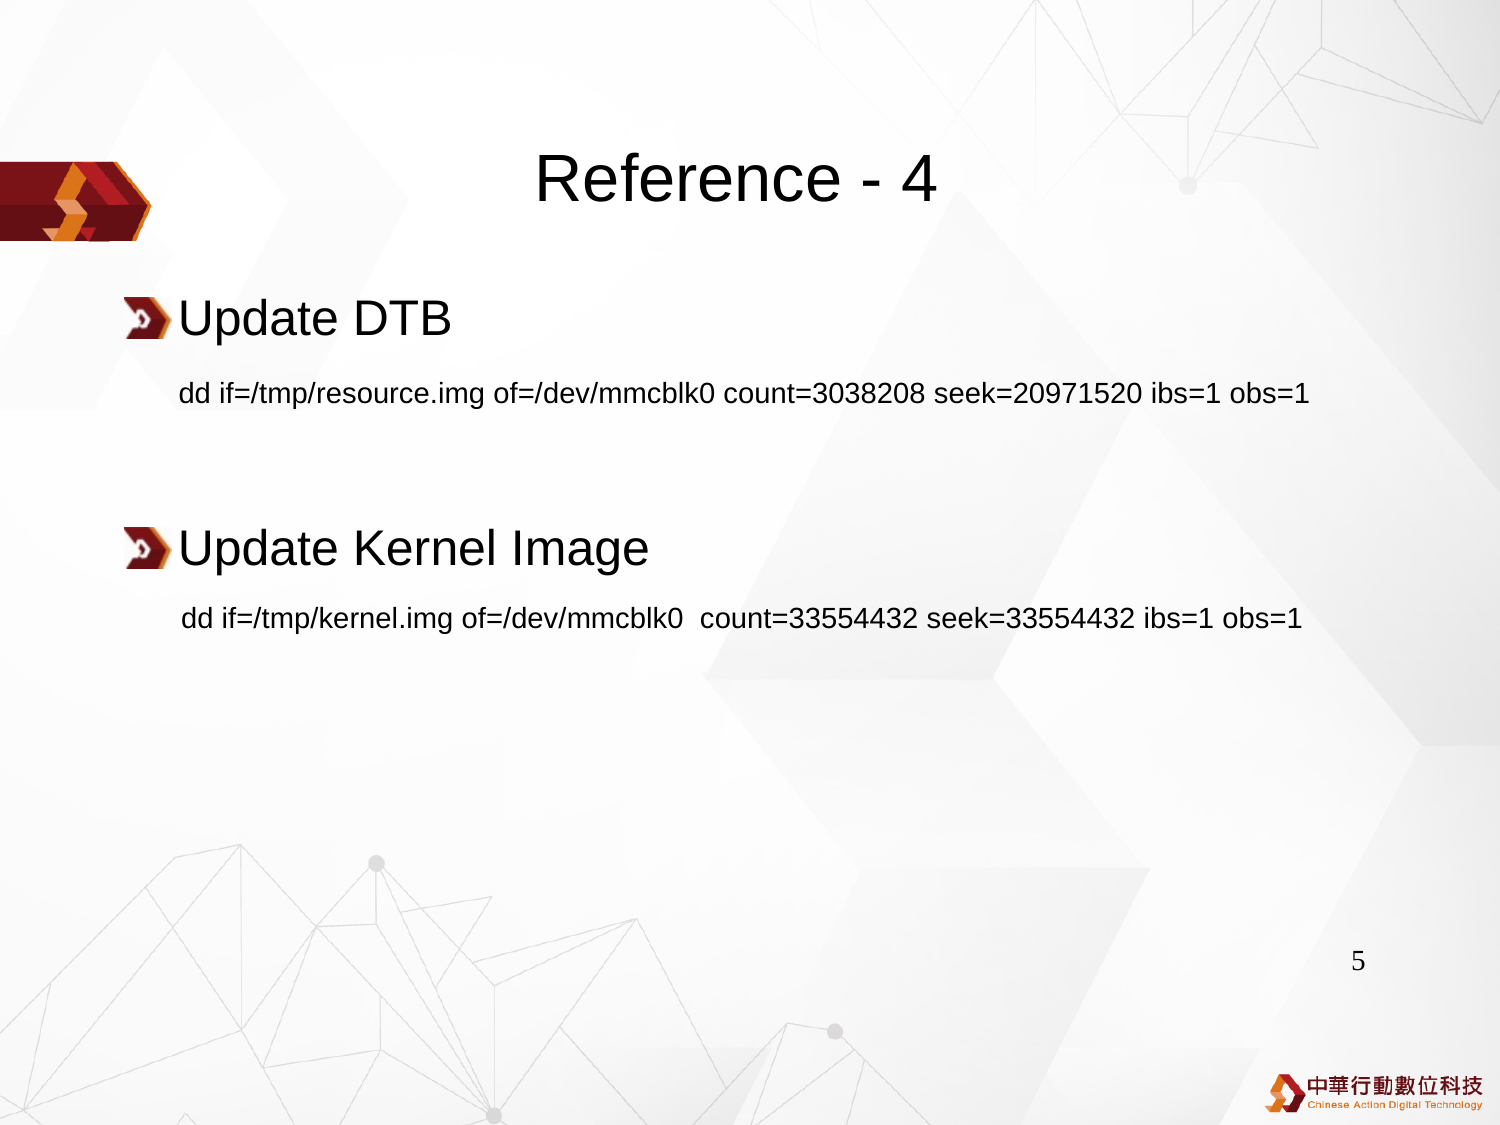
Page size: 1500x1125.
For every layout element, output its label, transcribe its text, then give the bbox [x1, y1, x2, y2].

text_box dd if=/tmp/kernel.img of=/dev/mmcblk0 count=33554432 seek=33554432 ibs=1 obs=1 [110, 602, 1369, 683]
title Reference - 4 [107, 101, 1367, 255]
list Update DTB Update Kernel Image [107, 452, 1425, 943]
list Update DTB Update Kernel Image [107, 290, 1425, 376]
text_box dd if=/tmp/resource.img of=/dev/mmcblk0 count=3038208 seek=20971520 ibs=1 obs=1 [107, 376, 1450, 452]
picture [0, 0, 1500, 1125]
